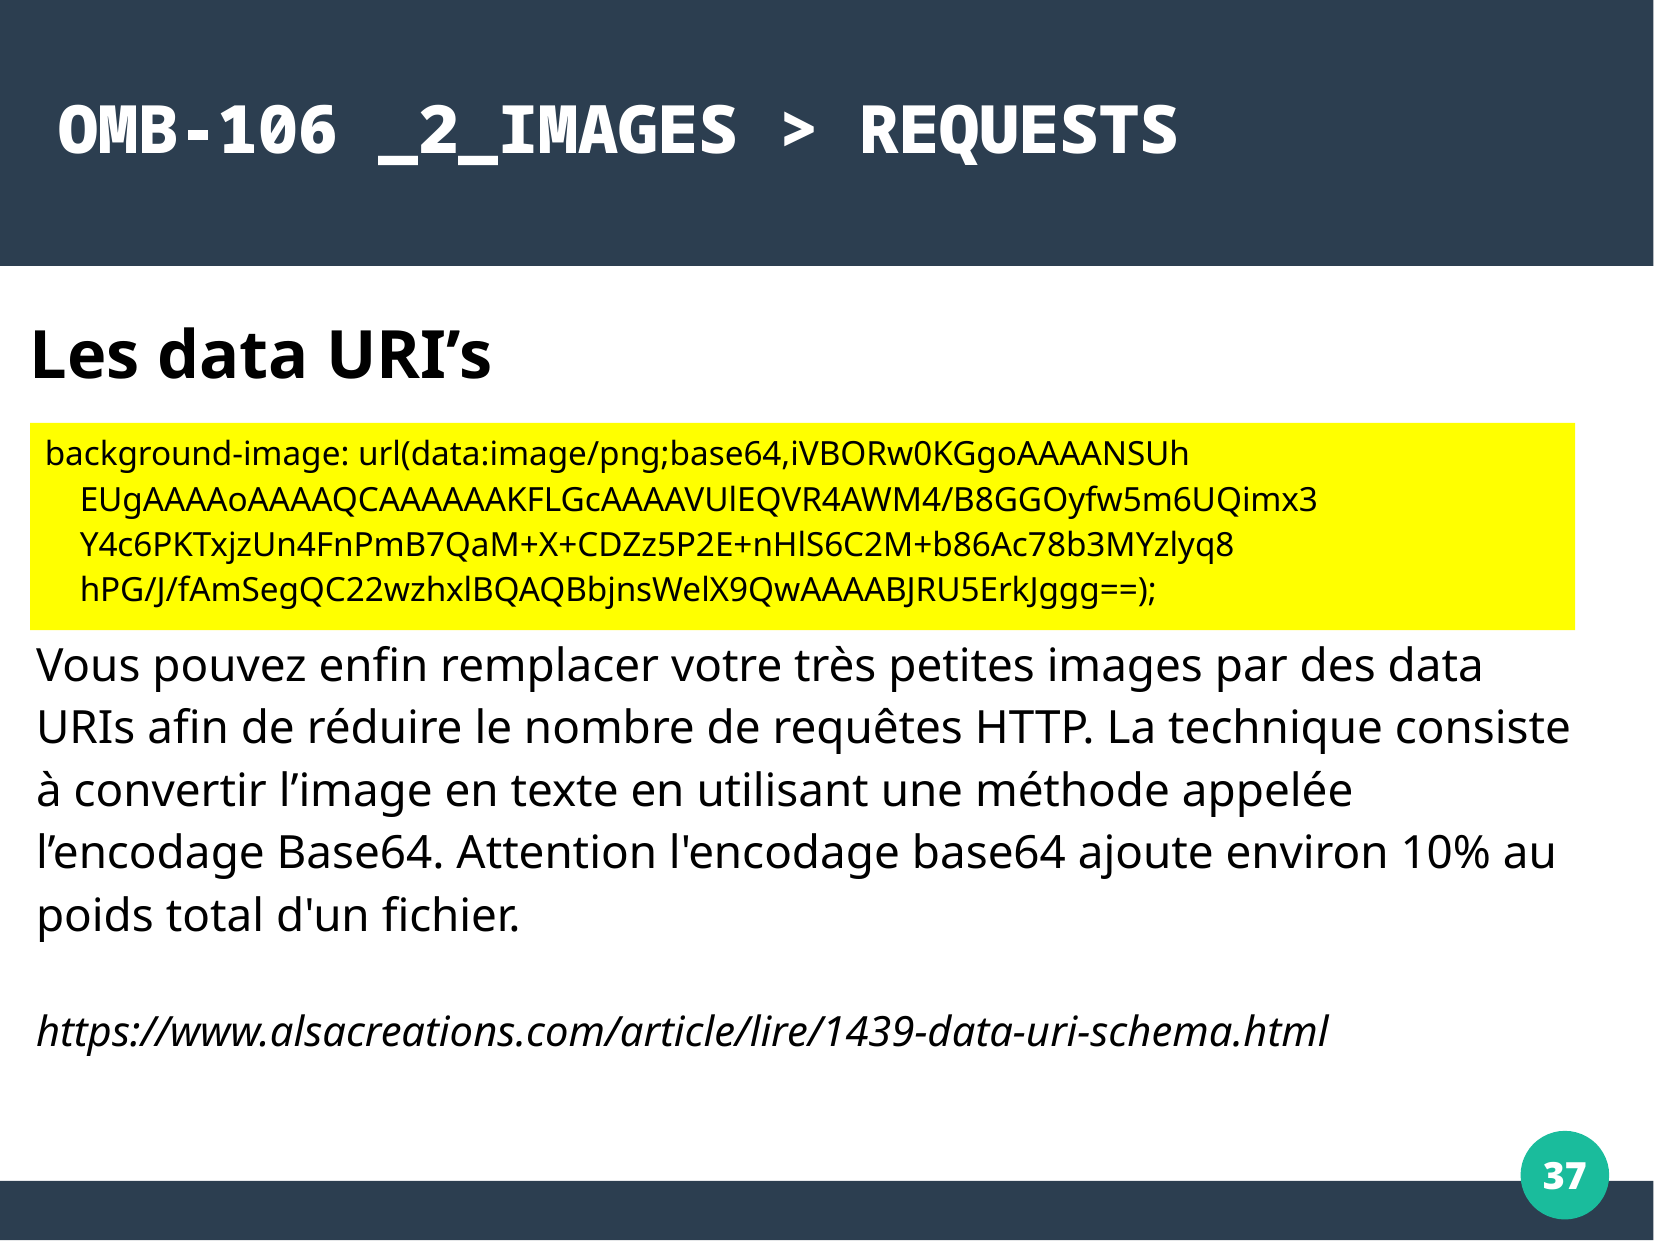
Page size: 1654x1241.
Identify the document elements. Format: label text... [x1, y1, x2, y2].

text_box background-image: url(data:image/png;base64,iVBORw0KGgoAAAANSUh EUgAAAAoAAAAQCAAAAAAKFLGcAAAAVUlEQVR4AWM4/B8GGOyfw5m6UQimx3 Y4c6PKTxjzUn4FnPmB7QaM+X+CDZz5P2E+nHlS6C2M+b86Ac78b3MYzlyq8 hPG/J/fAmSegQC22wzhxlBQAQBbjnsWelX9QwAAAABJRU5ErkJggg==); [30, 422, 1576, 624]
text_box Vous pouvez enfin remplacer votre très petites images par des data URIs afin de réduire le nombre de requêtes HTTP. La technique consiste à convertir l’image en texte en utilisant une méthode appelée l’encodage Base64. Attention l'encodage base64 ajoute environ 10% au poids total d'un fichier. https://www.alsacreations.com/article/lire/1439-data-uri-schema.html [21, 624, 1597, 1157]
title OMB-106 _2_IMAGES > REQUESTS [58, 49, 1595, 207]
text_box Les data URI’s [15, 300, 1621, 436]
